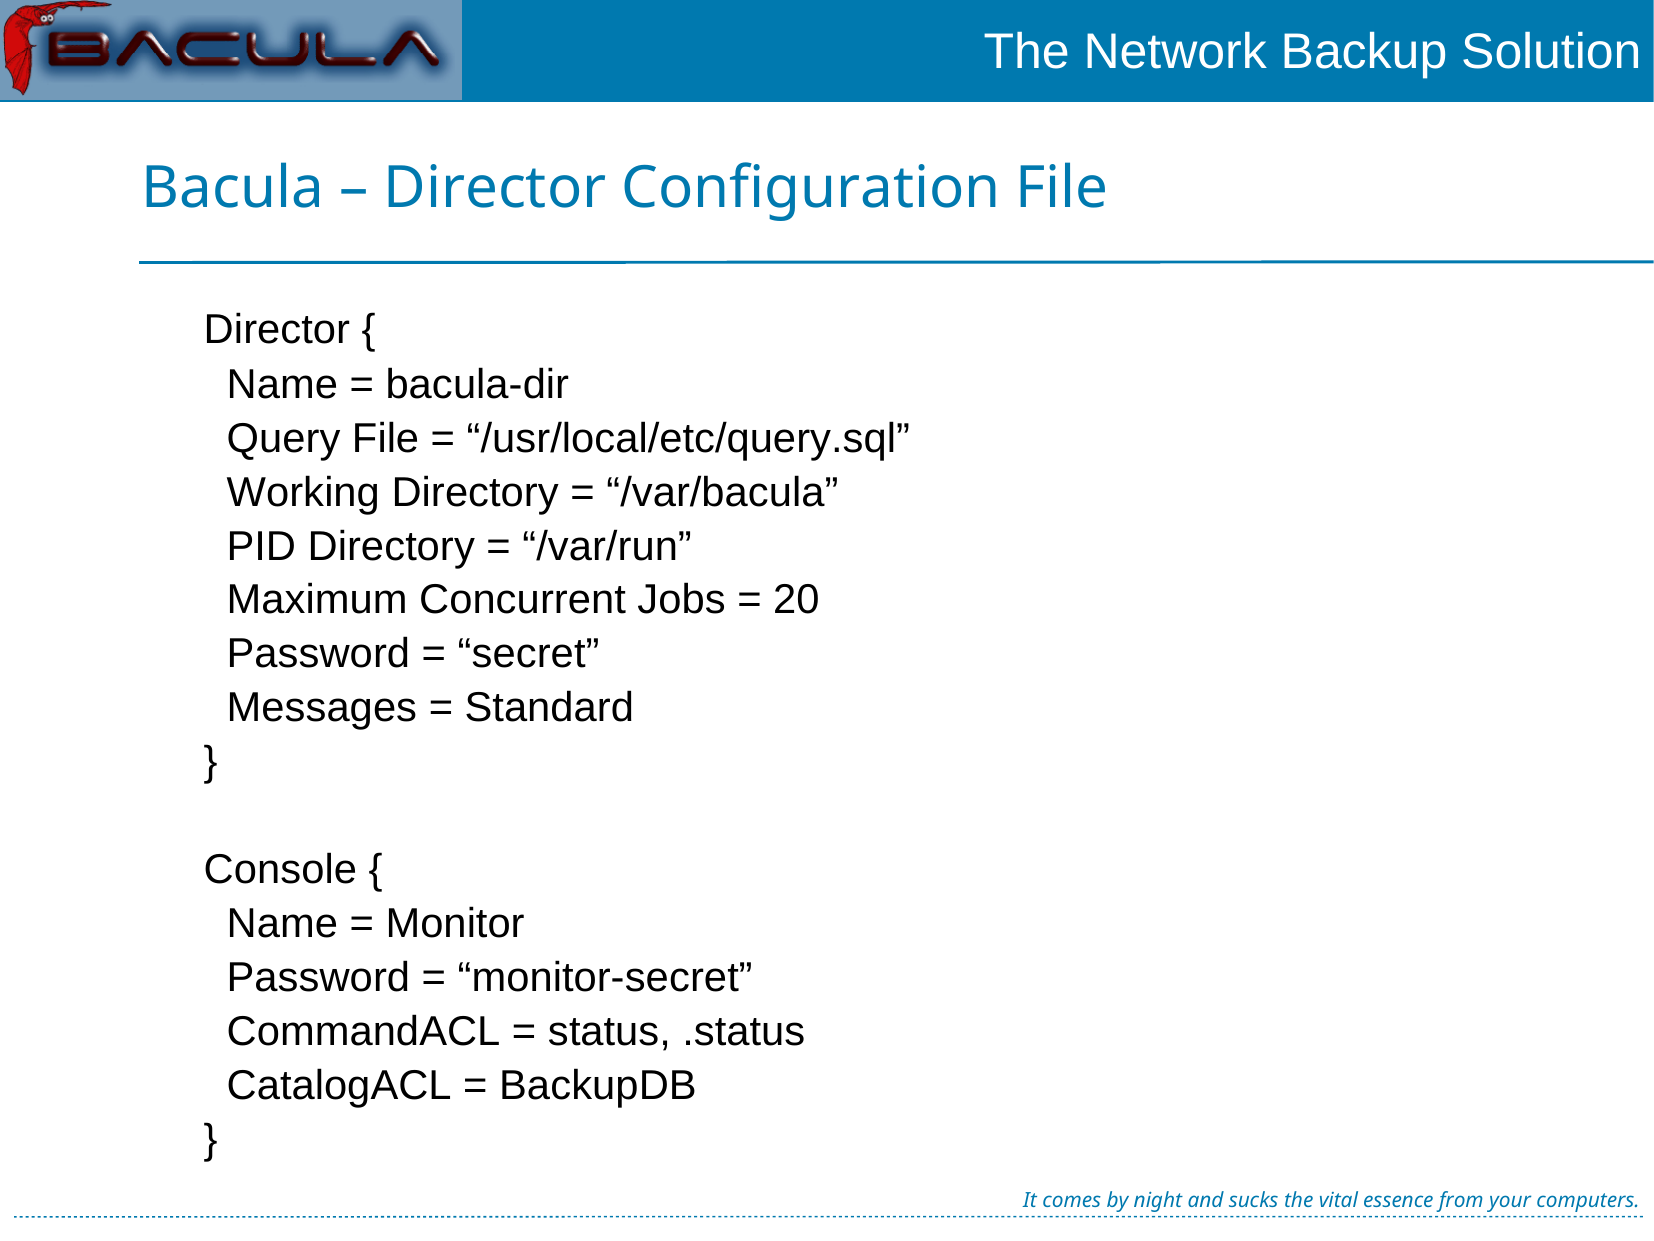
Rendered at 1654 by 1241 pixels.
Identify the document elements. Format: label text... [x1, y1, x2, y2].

title Bacula – Director Configuration File [141, 112, 1501, 226]
picture [0, 0, 461, 99]
list Director { Name = bacula-dir Query File = “/usr/local/etc/query.sql” Working Directory = “/var/bacula” PID Directory = “/var/run” Maximum Concurrent Jobs = 20 Password = “secret” Messages = Standard } Console { Name = Monitor Password = “monitor-secret” CommandACL = status, .status CatalogACL = BackupDB } [144, 306, 1538, 1163]
